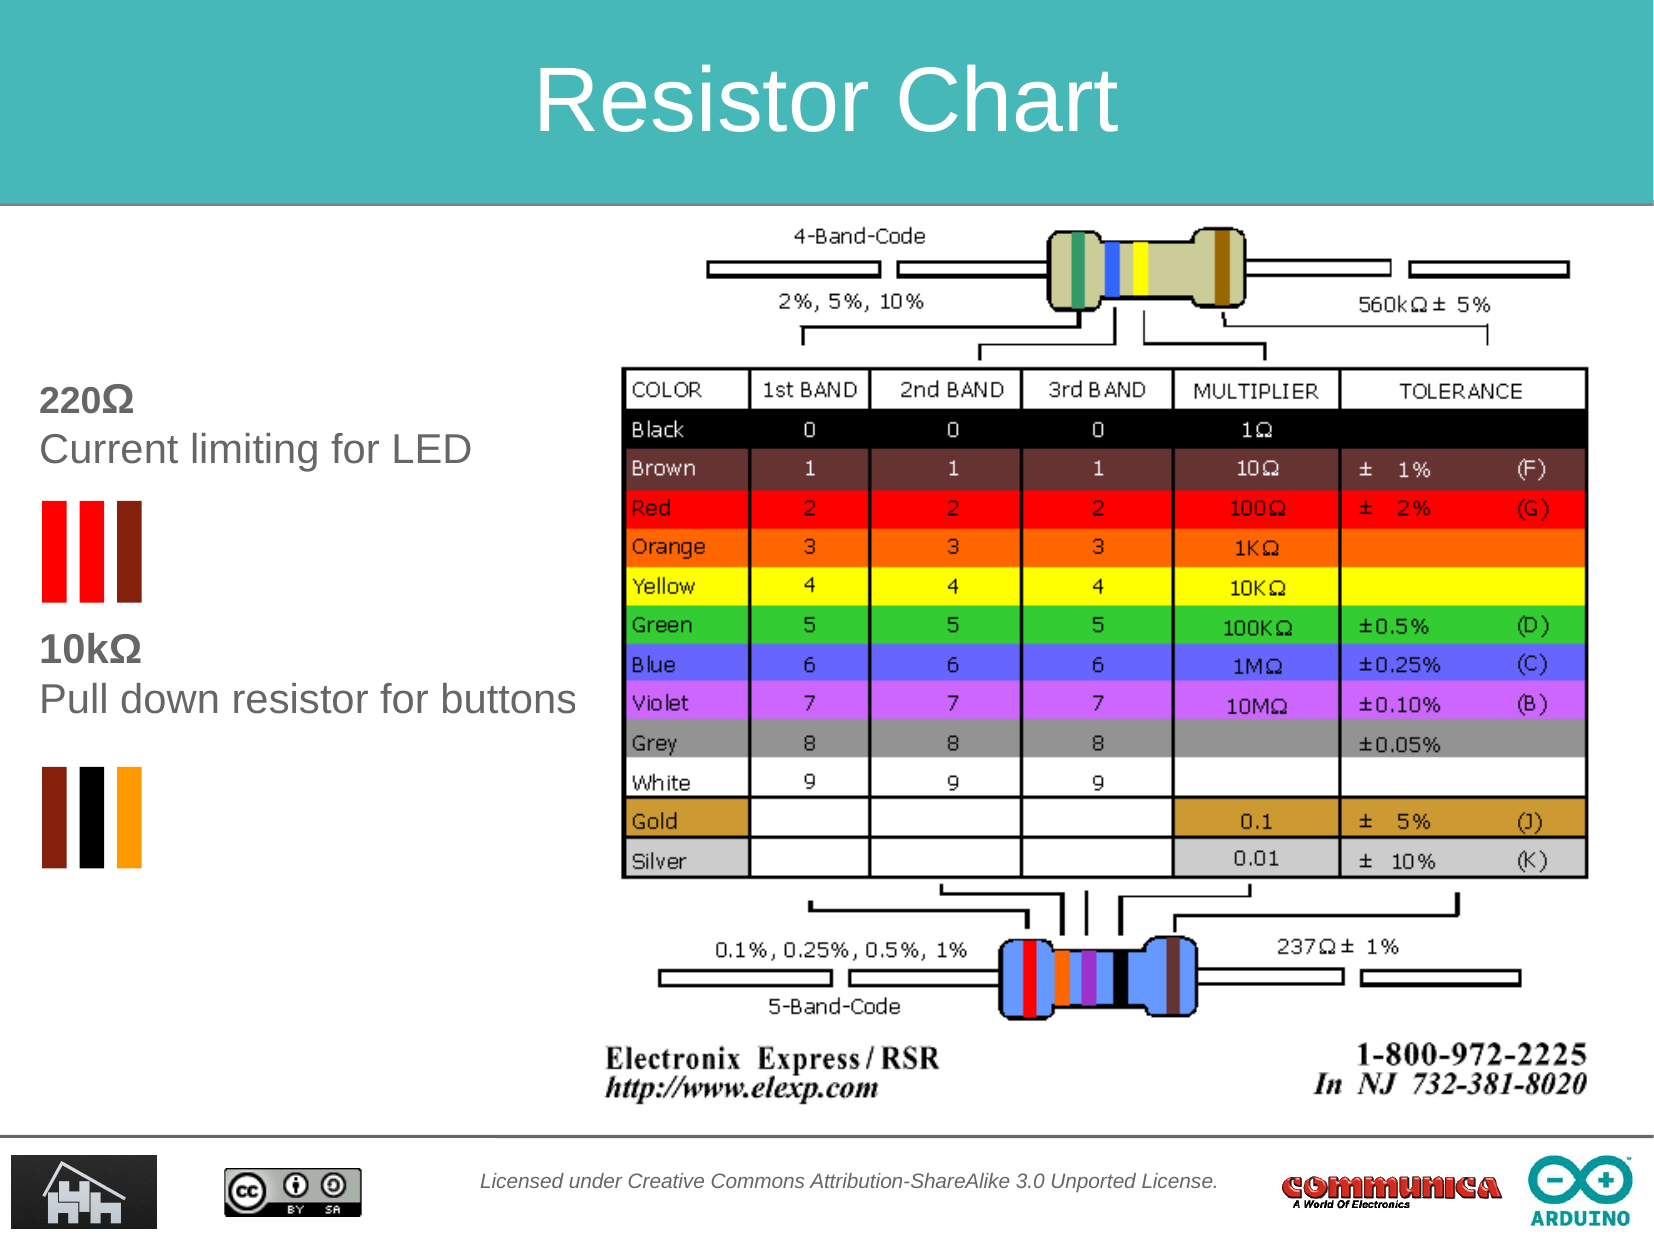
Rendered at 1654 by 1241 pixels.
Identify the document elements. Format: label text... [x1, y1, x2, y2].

text_box [79, 766, 105, 869]
text_box [79, 500, 105, 603]
picture [11, 1155, 157, 1229]
text_box [117, 766, 142, 869]
title Resistor Chart [0, 0, 1654, 204]
picture [1264, 1144, 1654, 1241]
text_box 220Ω Current limiting for LED 10kΩ Pull down resistor for buttons [24, 357, 575, 608]
picture [224, 1168, 362, 1217]
text_box [42, 766, 67, 869]
text_box [42, 500, 67, 603]
picture [575, 209, 1642, 1111]
text_box [117, 500, 142, 603]
